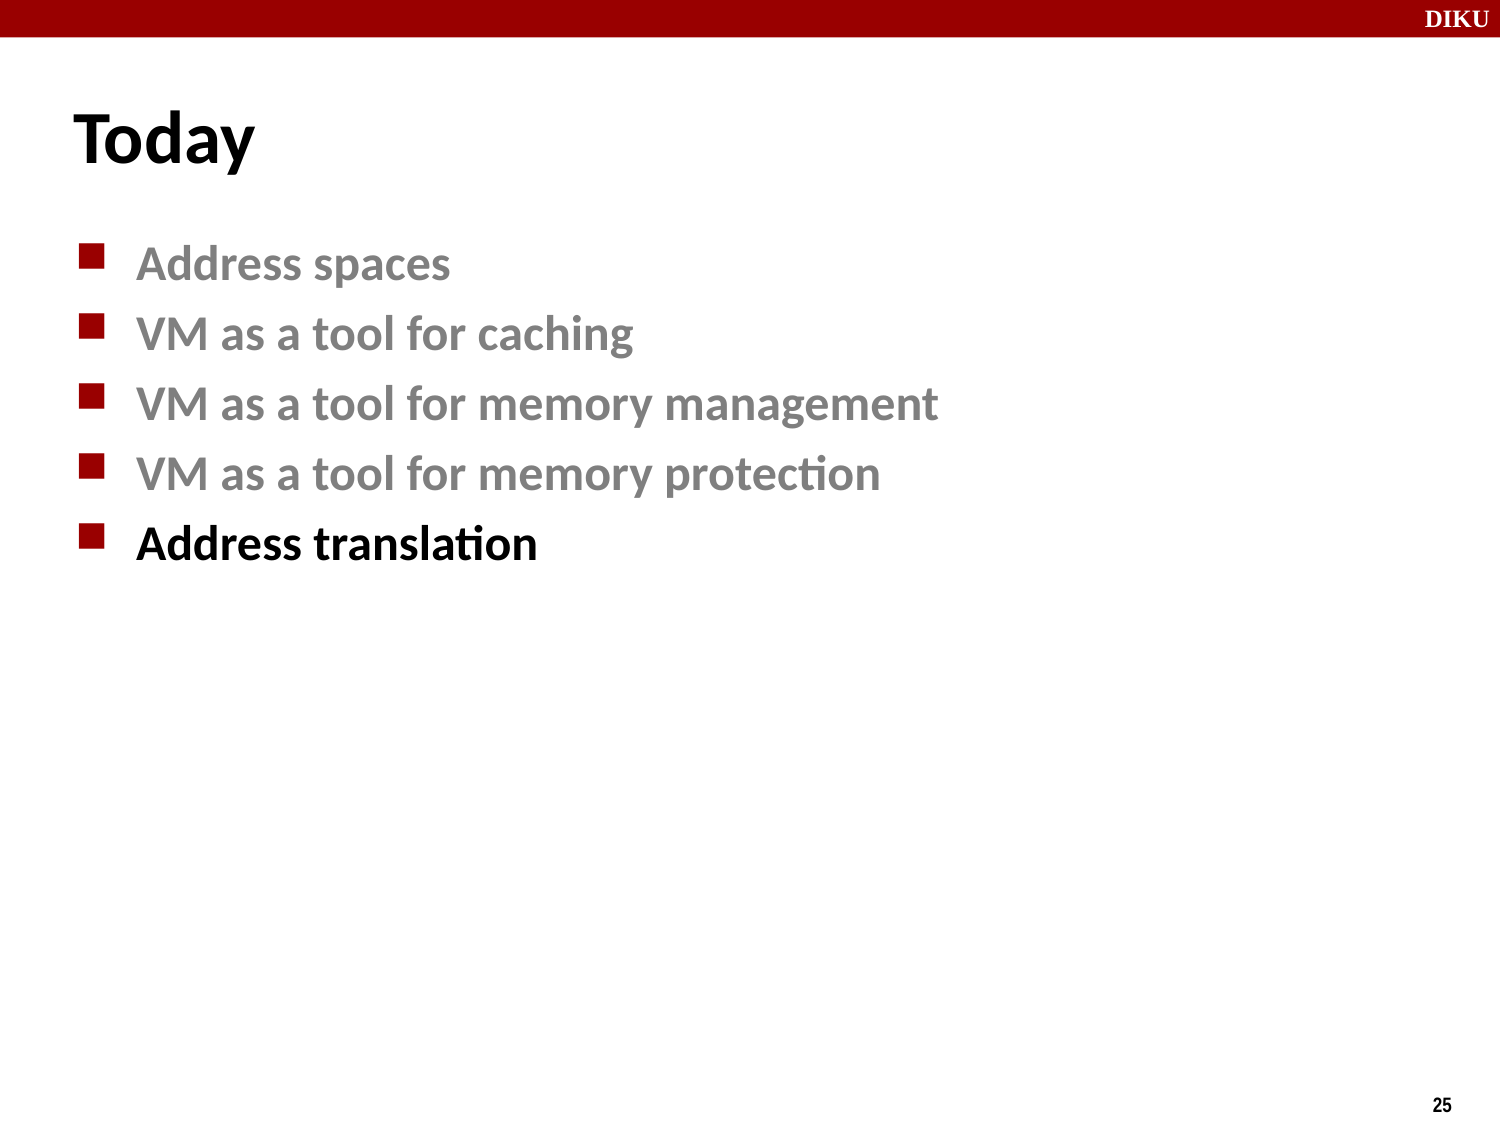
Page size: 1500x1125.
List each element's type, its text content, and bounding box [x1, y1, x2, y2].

text_box Today [58, 71, 1304, 197]
text_box Address spaces VM as a tool for caching VM as a tool for memory management VM as a tool for memory protection Address translation [65, 223, 1361, 1039]
